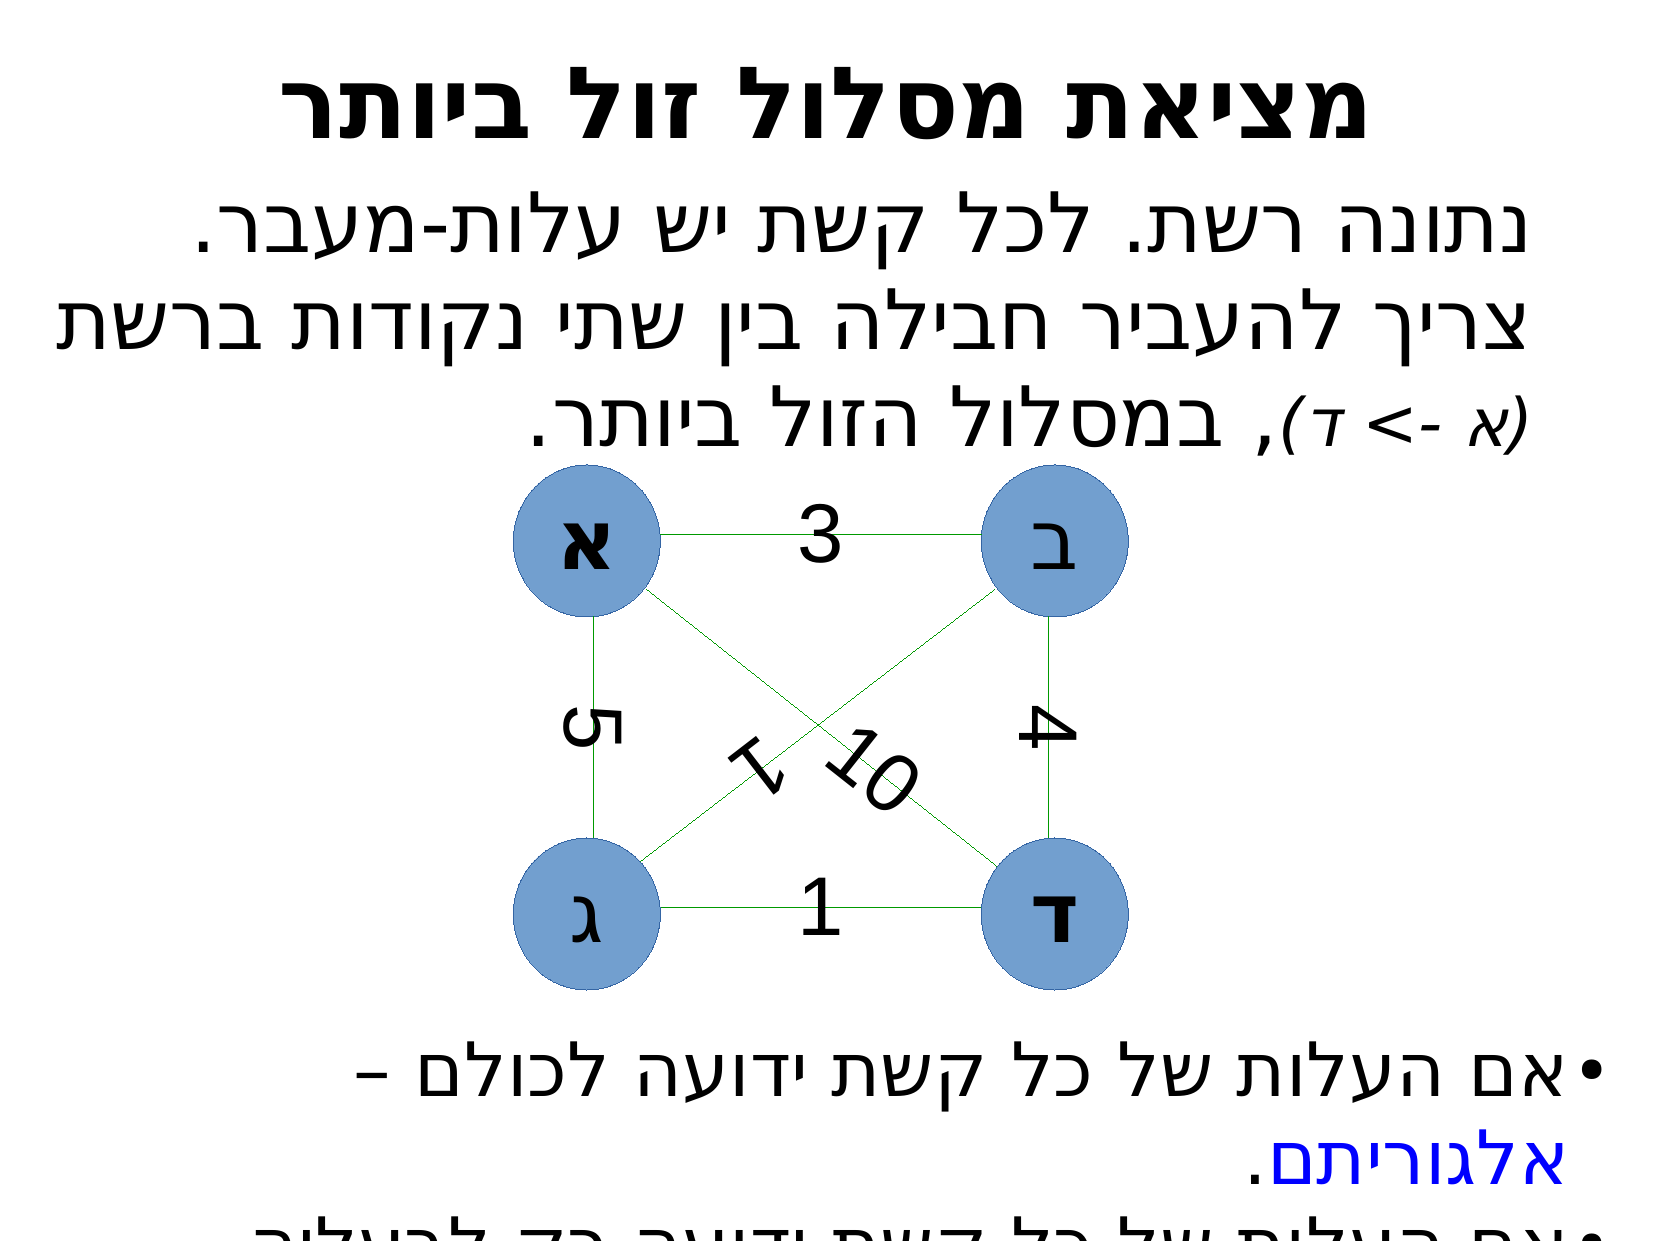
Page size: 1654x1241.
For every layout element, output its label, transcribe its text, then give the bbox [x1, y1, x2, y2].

title מציאת מסלול זול ביותר [0, 0, 1654, 211]
text_box אם העלות של כל קשת ידועה לכולם – אלגוריתם. אם העלות של כל קשת ידועה רק לבעליה – מנגנון. [30, 1020, 1621, 1232]
text_box ד [981, 837, 1129, 991]
list נתונה רשת. לכל קשת יש עלות-מעבר. צריך להעביר חבילה בין שתי נקודות ברשת (א -> ד), במסלול הזול ביותר. [34, 211, 1606, 1020]
text_box ג [513, 837, 661, 991]
text_box ב [981, 464, 1129, 617]
text_box א [513, 464, 661, 617]
